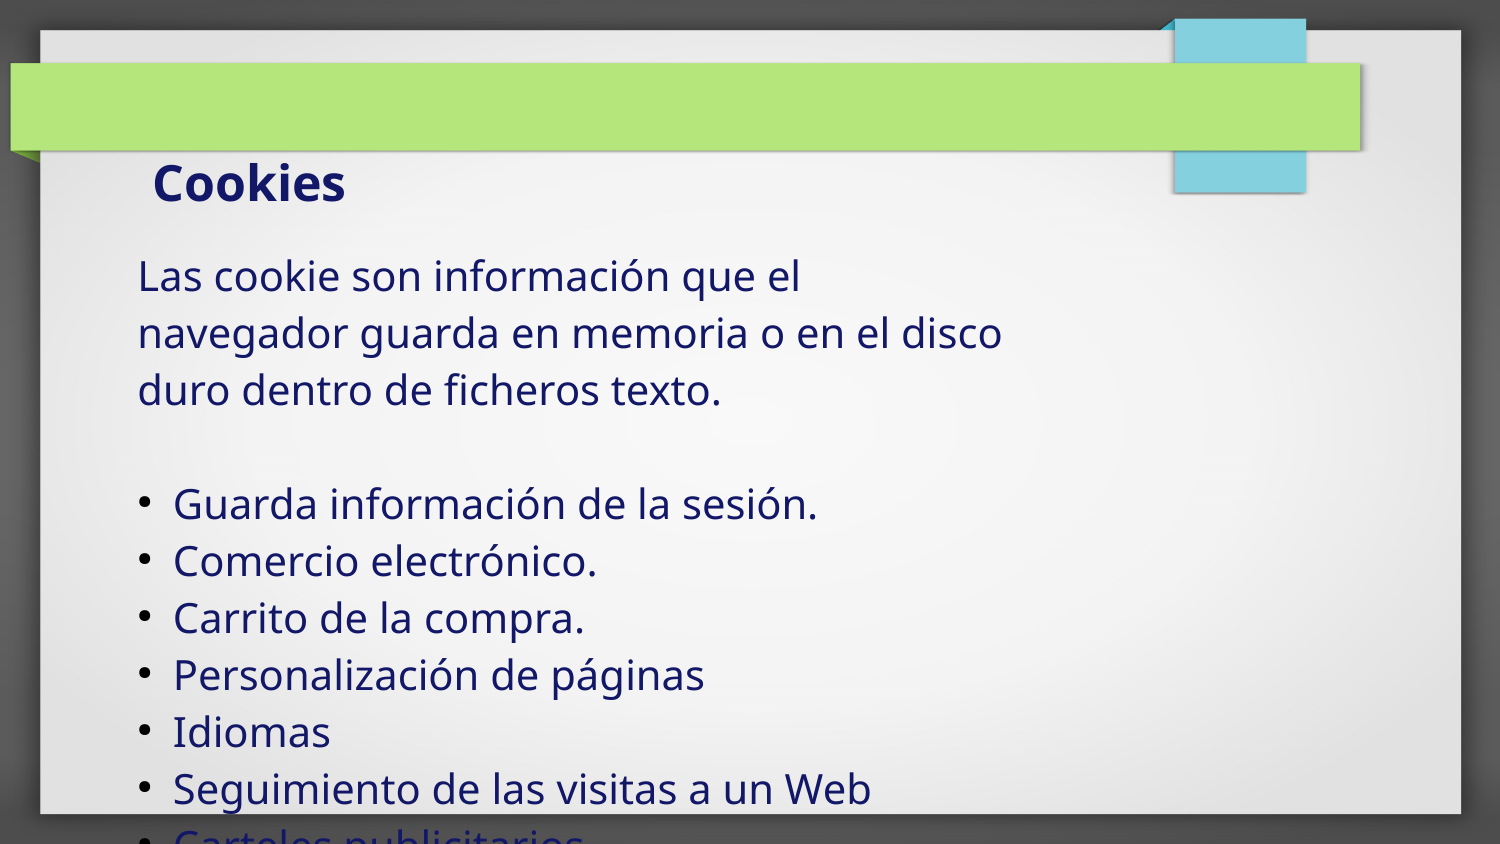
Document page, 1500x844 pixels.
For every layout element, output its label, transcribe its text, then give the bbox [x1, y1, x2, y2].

picture [0, 0, 1500, 844]
title Cookies [137, 146, 1011, 227]
list Las cookie son información que el navegador guarda en memoria o en el disco duro dentro de ficheros texto. Guarda información de la sesión. Comercio electrónico. Carrito de la compra. Personalización de páginas Idiomas Seguimiento de las visitas a un Web Carteles publicitarios Almacenamiento del login y password [137, 246, 1011, 844]
